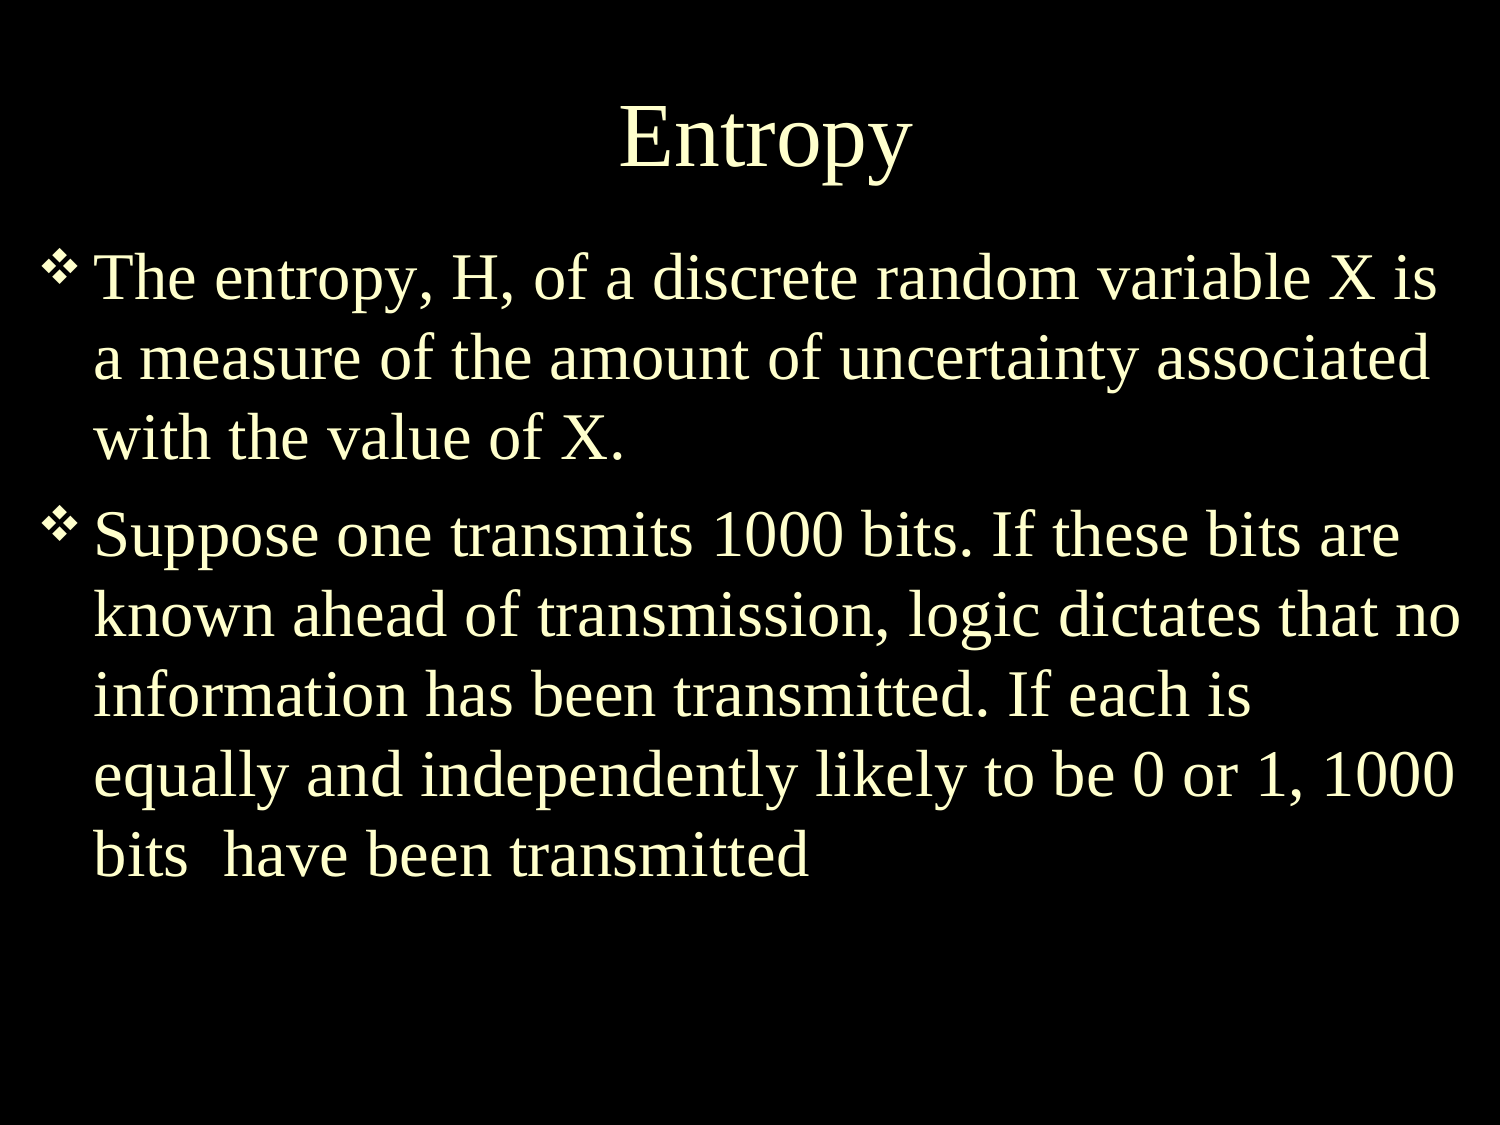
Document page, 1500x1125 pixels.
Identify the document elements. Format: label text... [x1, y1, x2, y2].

list The entropy, H, of a discrete random variable X is a measure of the amount of uncertainty associated with the value of X. Suppose one transmits 1000 bits. If these bits are known ahead of transmission, logic dictates that no information has been transmitted. If each is equally and independently likely to be 0 or 1, 1000 bits have been transmitted [22, 224, 1482, 1090]
title Entropy [37, 34, 1496, 225]
